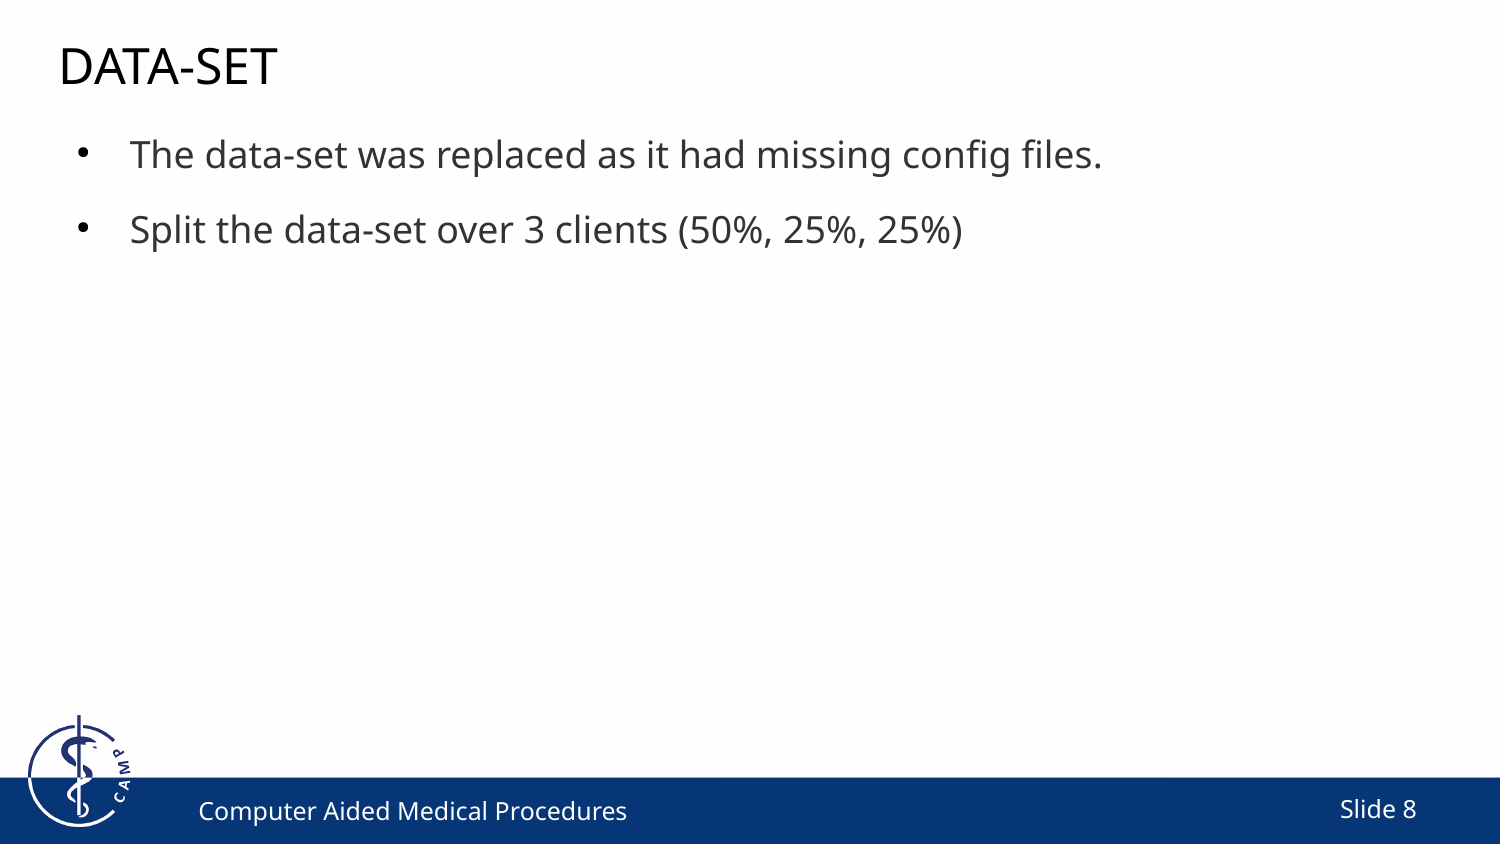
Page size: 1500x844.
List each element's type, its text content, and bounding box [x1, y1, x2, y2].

text_box Slide 15 [1325, 778, 1500, 844]
picture [0, 0, 1500, 844]
text_box Computer Aided Medical Procedures [183, 778, 800, 844]
list The data-set was replaced as it had missing config files. Split the data-set over 3 clients (50%, 25%, 25%) [58, 131, 1441, 760]
title DATA-SET [58, 28, 1438, 104]
